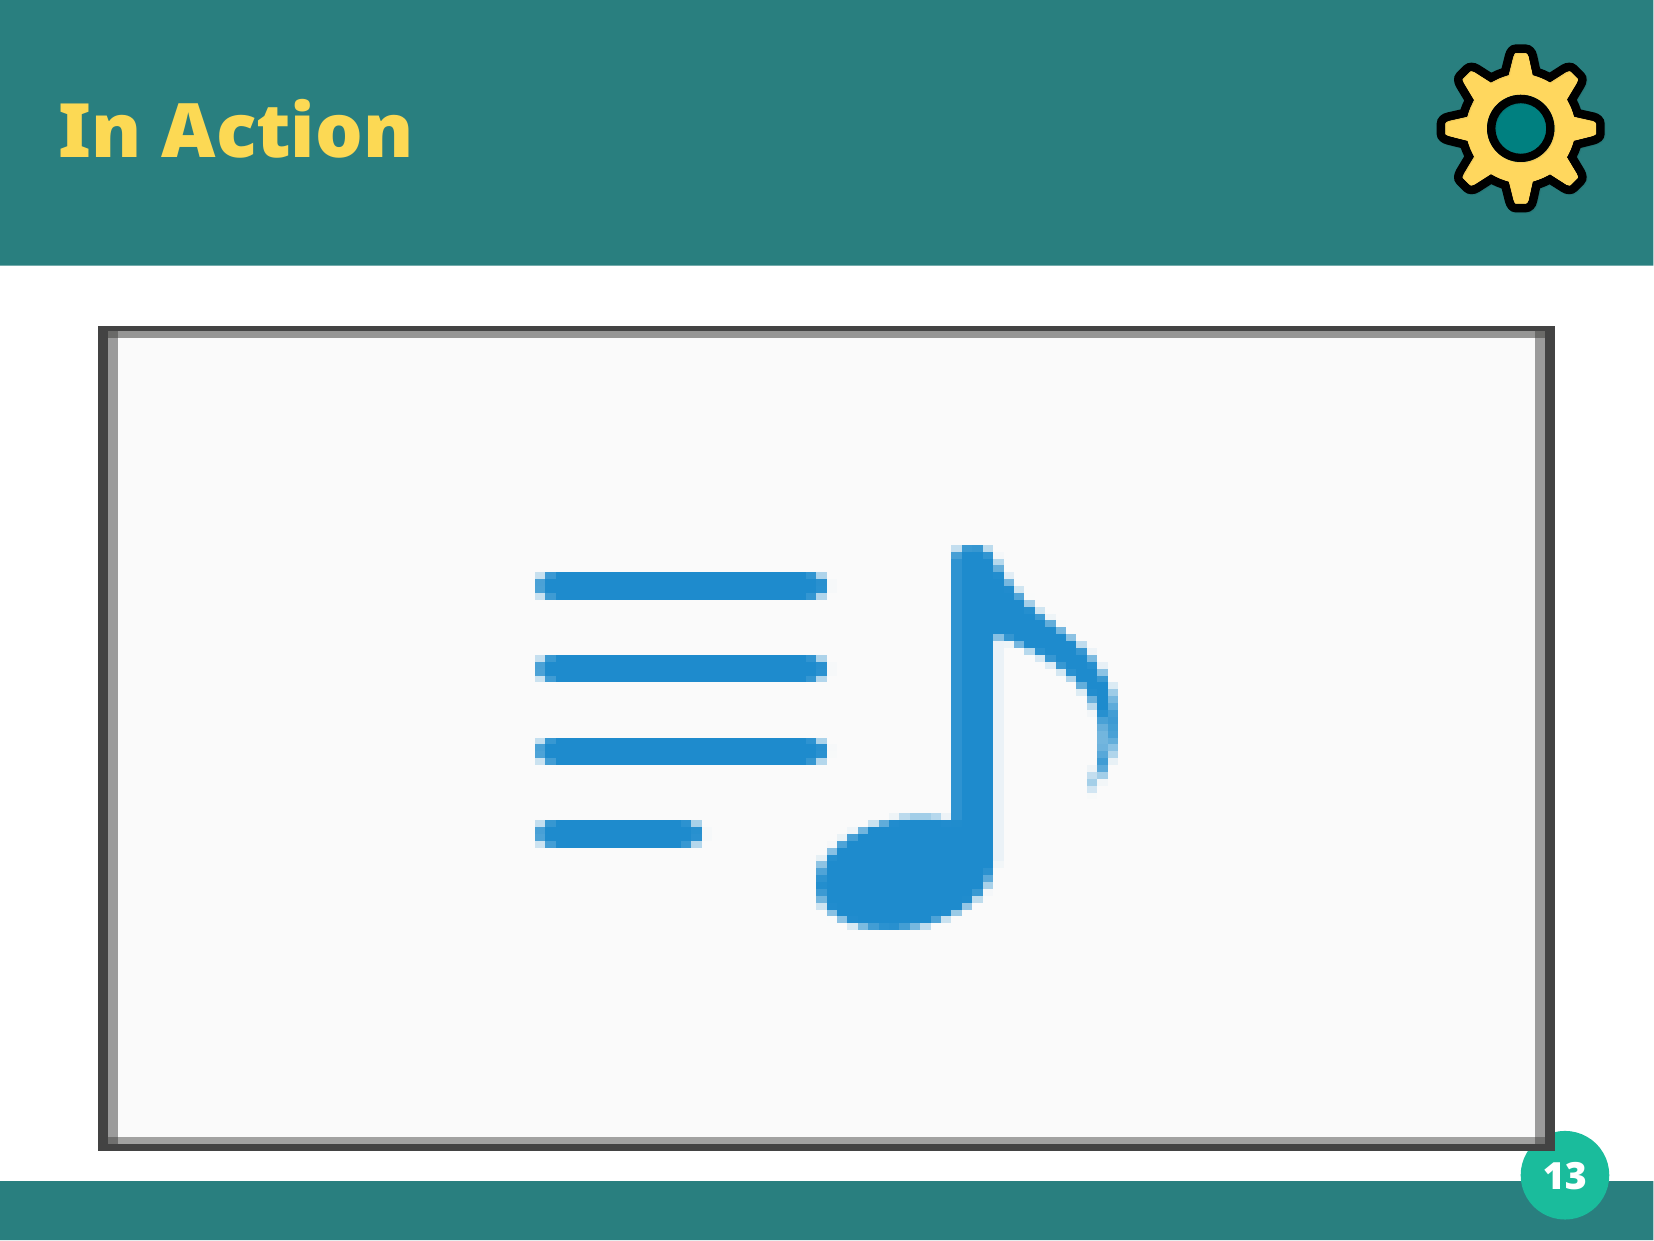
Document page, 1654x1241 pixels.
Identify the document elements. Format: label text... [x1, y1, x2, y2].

title In Action [59, 49, 1595, 207]
text_box [97, 324, 1557, 1152]
